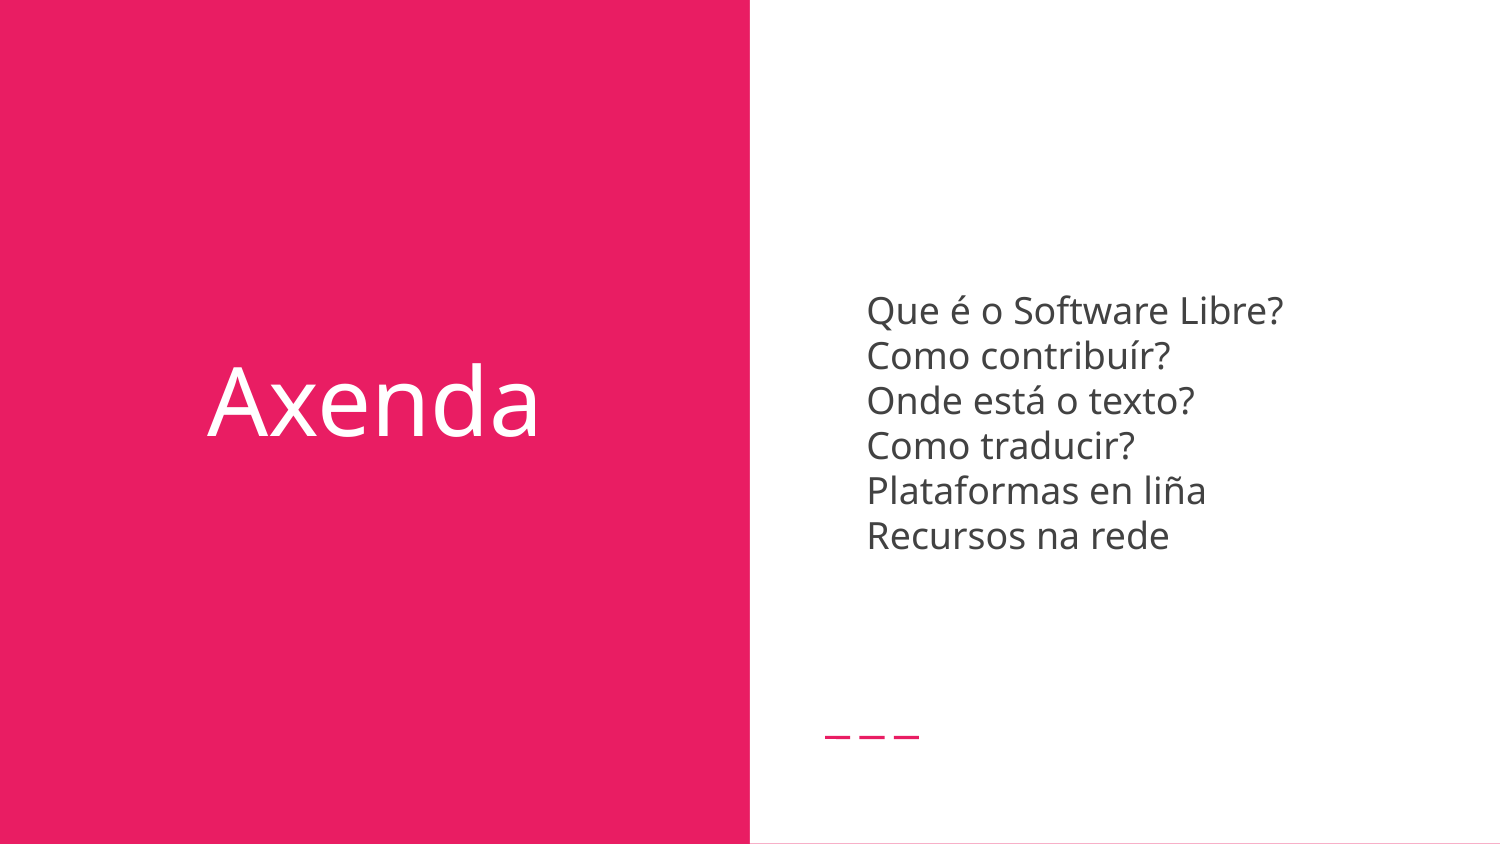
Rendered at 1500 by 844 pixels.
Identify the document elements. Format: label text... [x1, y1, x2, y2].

list Que é o Software Libre? Como contribuír? Onde está o texto? Como traducir? Plataformas en liña Recursos na rede [776, 118, 1445, 725]
title Axenda [43, 176, 708, 471]
